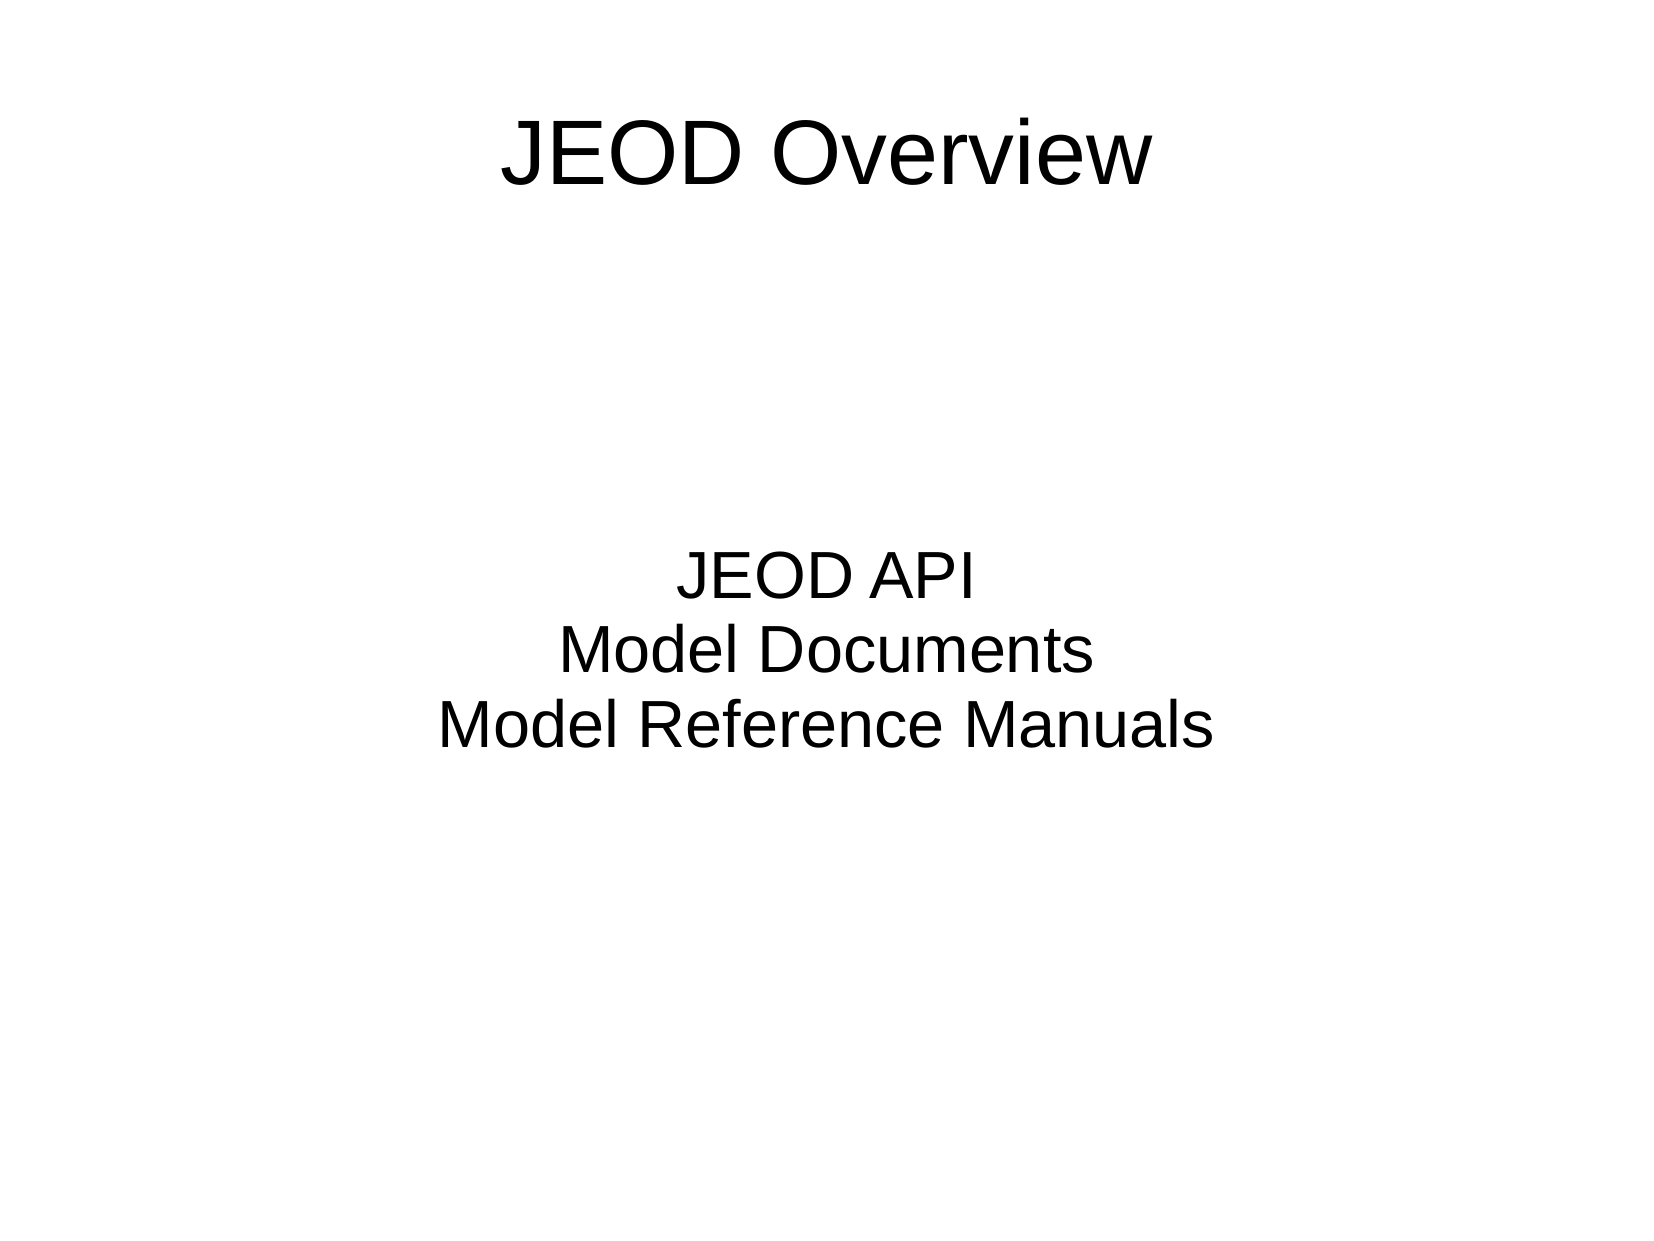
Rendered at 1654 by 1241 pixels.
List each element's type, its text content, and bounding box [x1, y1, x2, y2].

subtitle JEOD API Model Documents Model Reference Manuals [82, 290, 1571, 1010]
title JEOD Overview [82, 49, 1571, 257]
